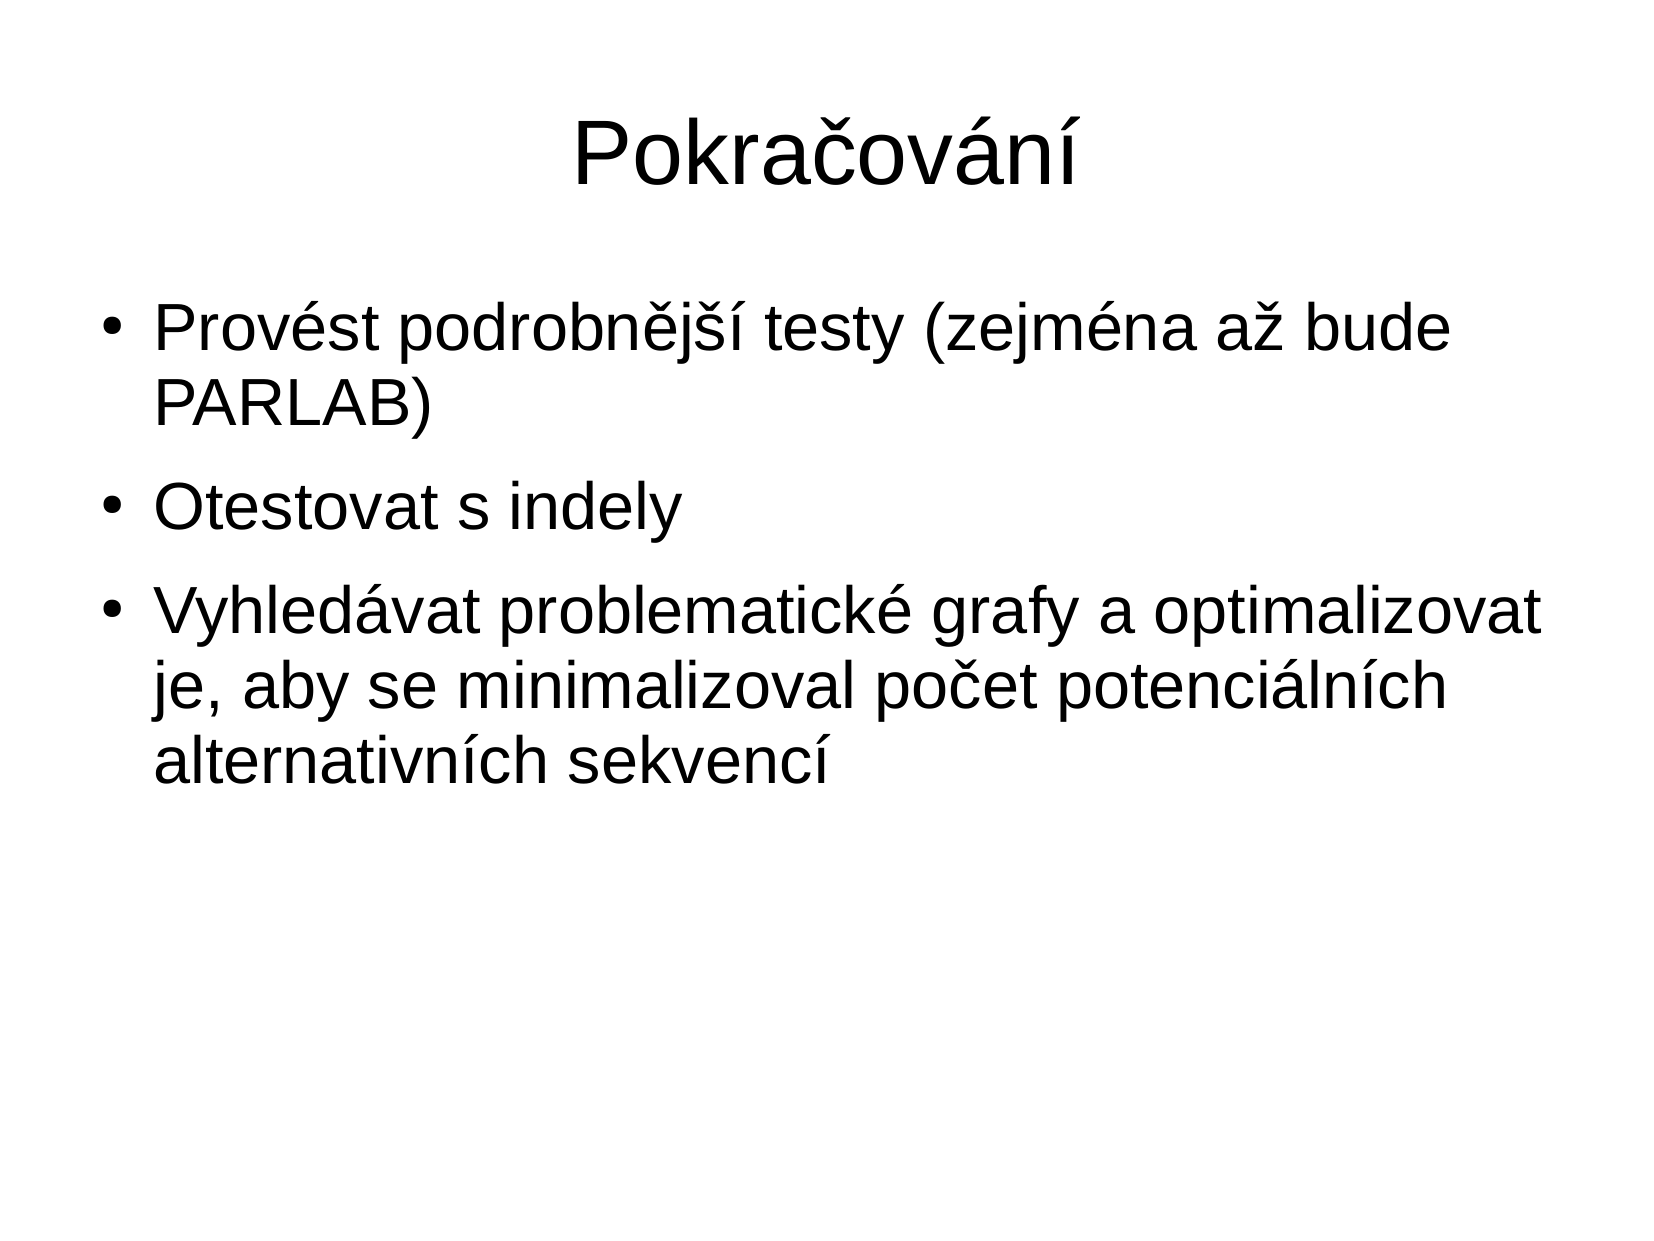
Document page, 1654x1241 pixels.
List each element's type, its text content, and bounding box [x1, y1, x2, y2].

title Pokračování [82, 49, 1571, 257]
list Provést podrobnější testy (zejména až bude PARLAB) Otestovat s indely Vyhledávat problematické grafy a optimalizovat je, aby se minimalizoval počet potenciálních alternativních sekvencí [82, 290, 1571, 1010]
